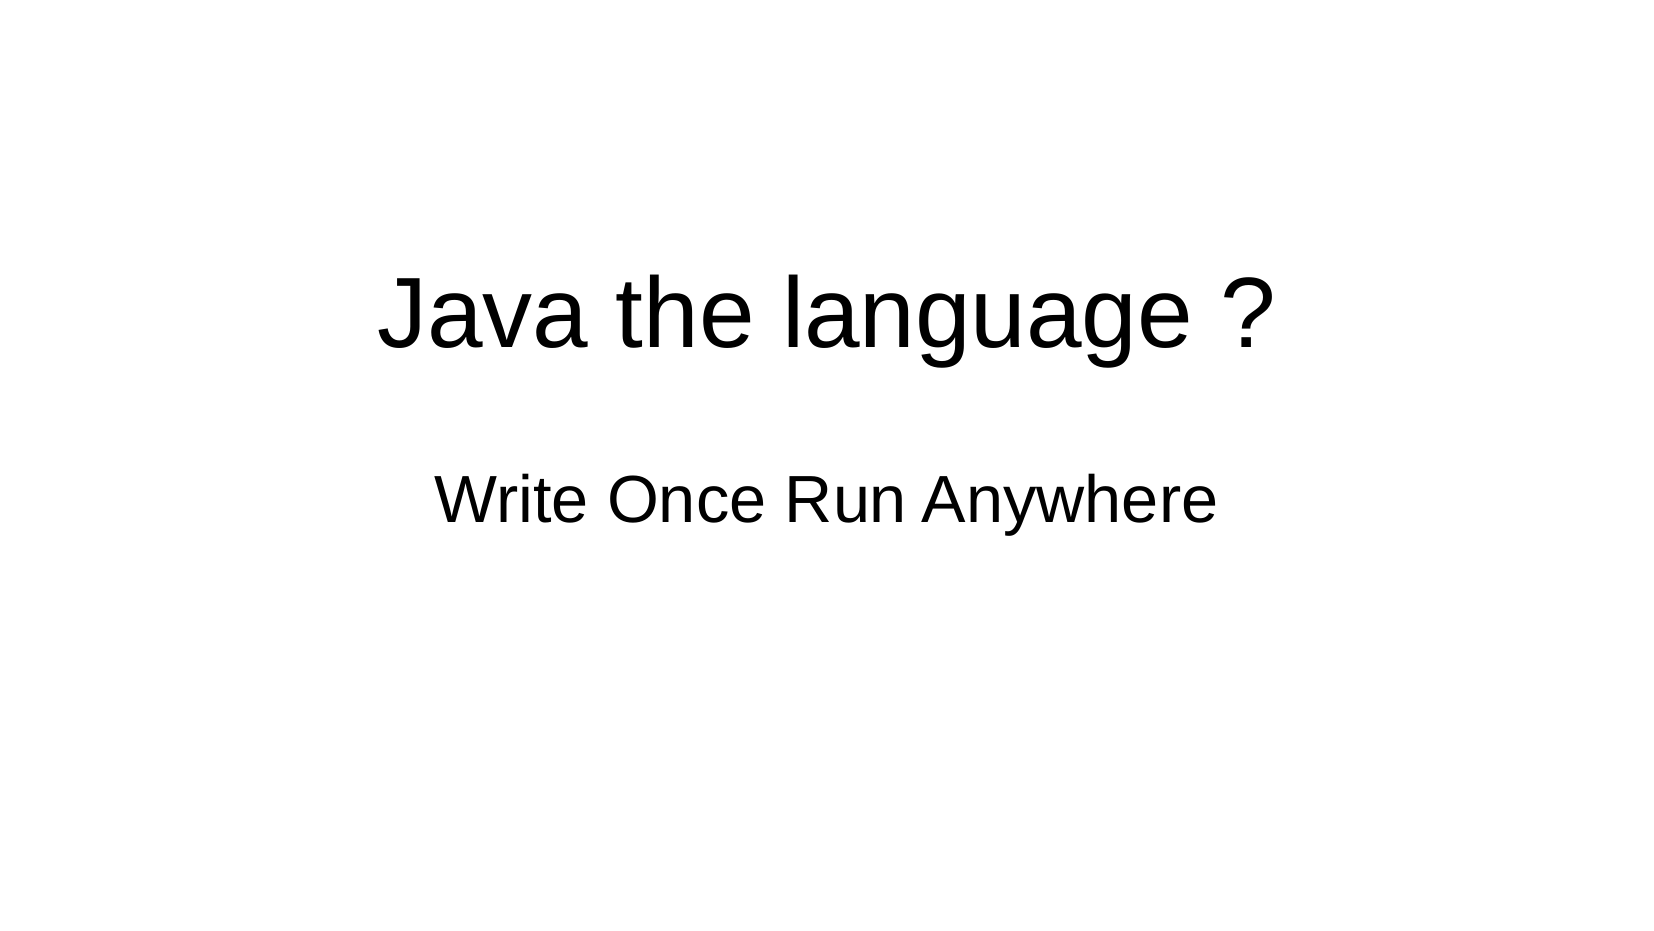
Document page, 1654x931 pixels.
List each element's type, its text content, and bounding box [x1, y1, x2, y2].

subtitle Java the language ? Write Once Run Anywhere [82, 37, 1571, 757]
